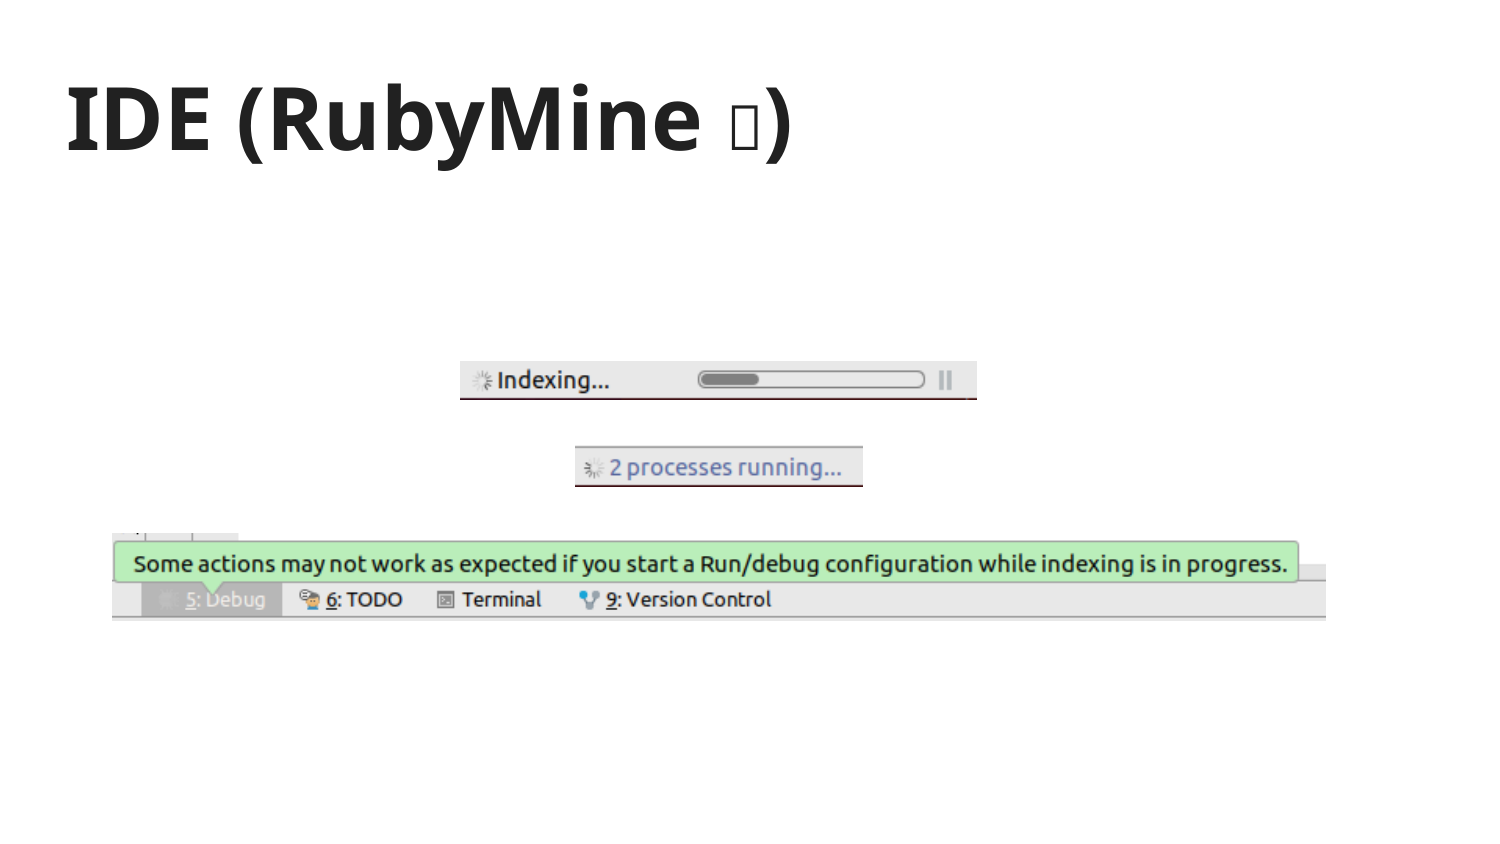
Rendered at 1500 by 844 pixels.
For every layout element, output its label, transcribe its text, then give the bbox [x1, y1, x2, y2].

picture [575, 445, 863, 487]
title IDE (RubyMine 💜) [51, 48, 1449, 180]
picture [112, 533, 1326, 621]
picture [460, 361, 977, 400]
